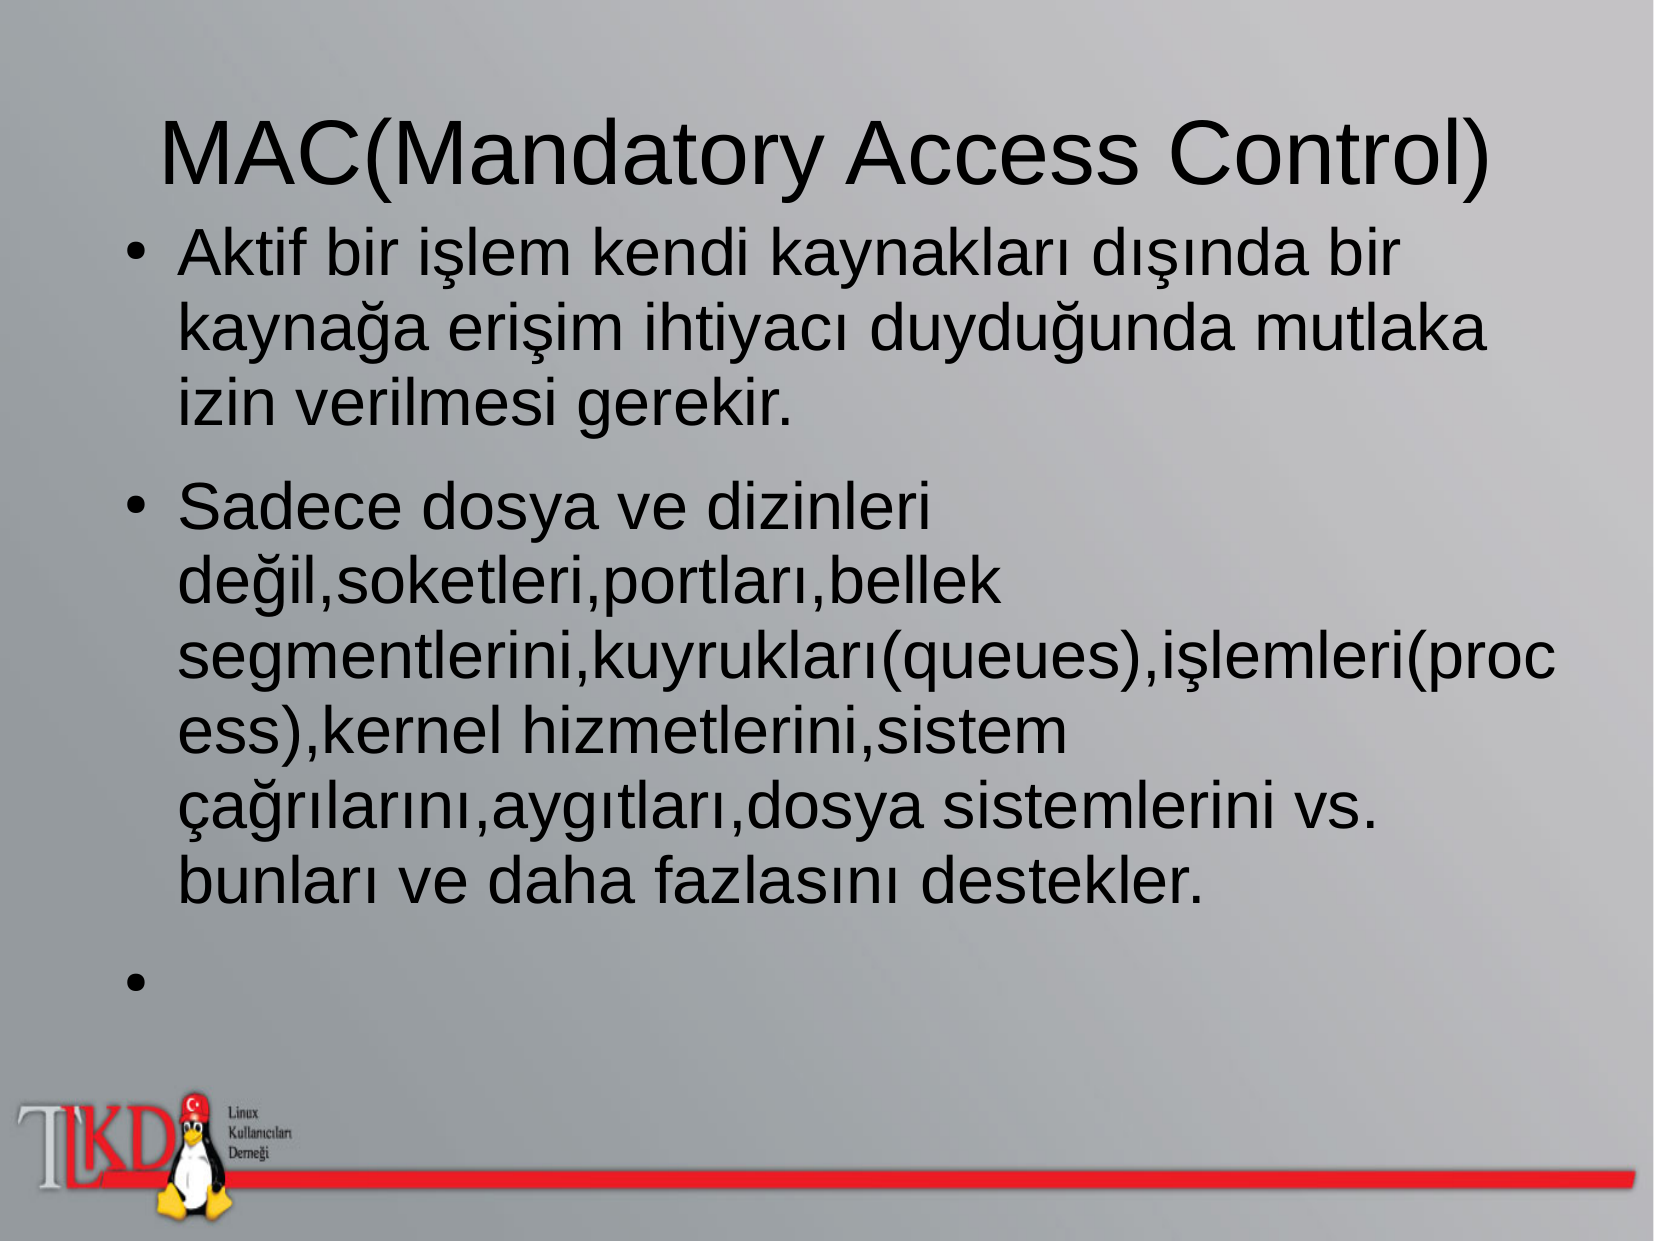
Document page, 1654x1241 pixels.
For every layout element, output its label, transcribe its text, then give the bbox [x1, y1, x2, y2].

picture [0, 0, 1654, 1241]
list Aktif bir işlem kendi kaynakları dışında bir kaynağa erişim ihtiyacı duyduğunda mutlaka izin verilmesi gerekir. Sadece dosya ve dizinleri değil,soketleri,portları,bellek segmentlerini,kuyrukları(queues),işlemleri(process),kernel hizmetlerini,sistem çağrılarını,aygıtları,dosya sistemlerini vs. bunları ve daha fazlasını destekler. [106, 214, 1595, 1063]
title MAC(Mandatory Access Control) [82, 49, 1571, 257]
